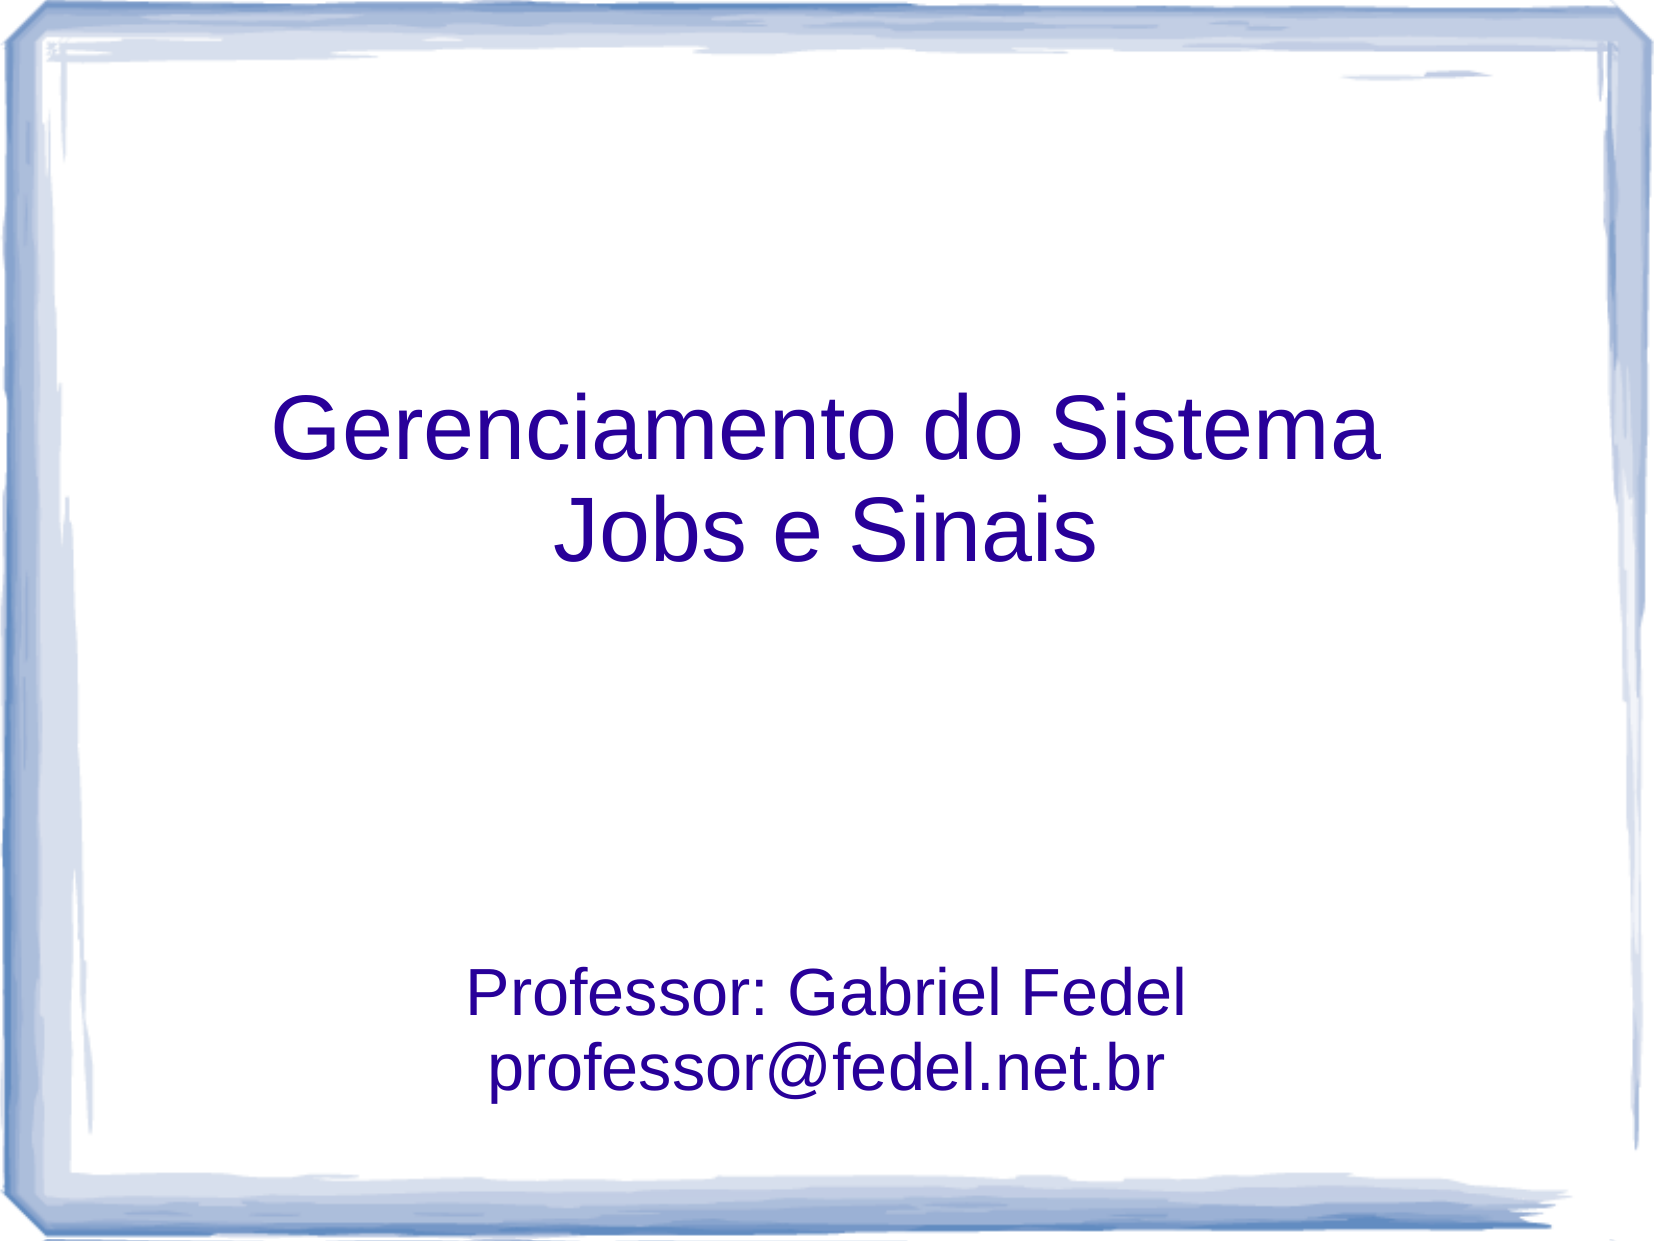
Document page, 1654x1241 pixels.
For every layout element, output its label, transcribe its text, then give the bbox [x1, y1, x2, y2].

subtitle Gerenciamento do Sistema Jobs e Sinais Professor: Gabriel Fedel professor@fedel.net.br [82, 140, 1571, 1136]
picture [0, 0, 1654, 1241]
